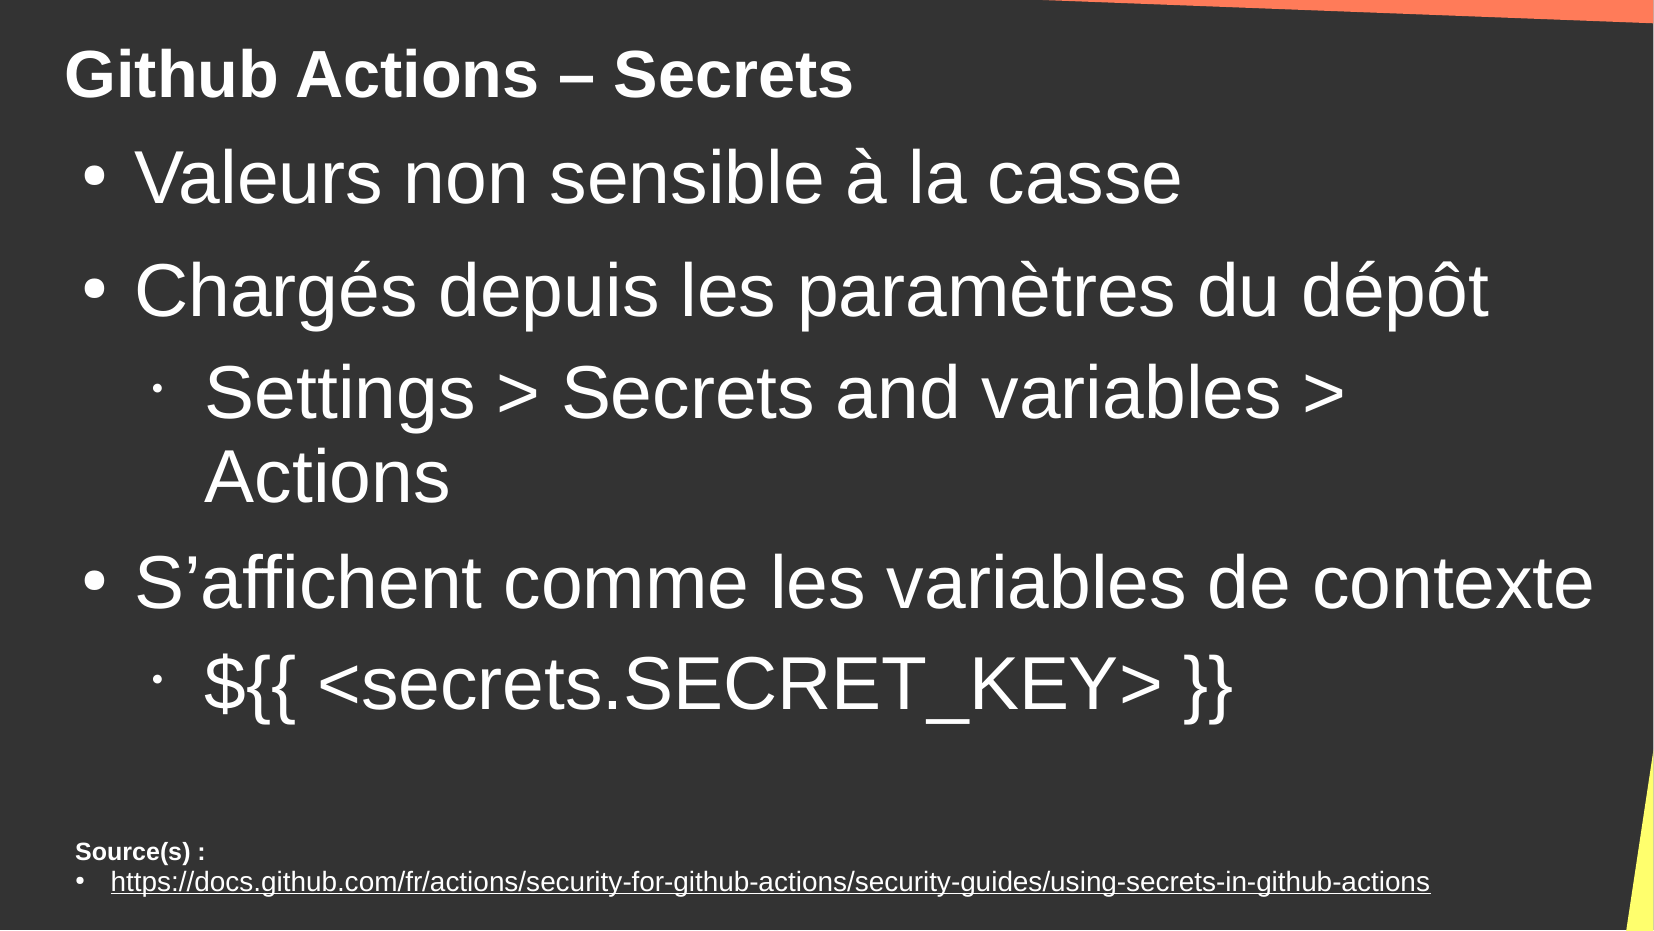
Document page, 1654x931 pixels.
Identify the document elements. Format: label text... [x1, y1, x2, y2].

text_box Source(s) : https://docs.github.com/fr/actions/security-for-github-actions/security-guides/using-secrets-in-github-actions [60, 830, 1607, 905]
title Github Actions – Secrets [64, 37, 1471, 113]
text_box [1626, 746, 1654, 931]
text_box [1042, 0, 1654, 24]
list Valeurs non sensible à la casse Chargés depuis les paramètres du dépôt Settings > Secrets and variables > Actions S’affichent comme les variables de contexte ${{ <secrets.SECRET_KEY> }} [63, 135, 1601, 745]
